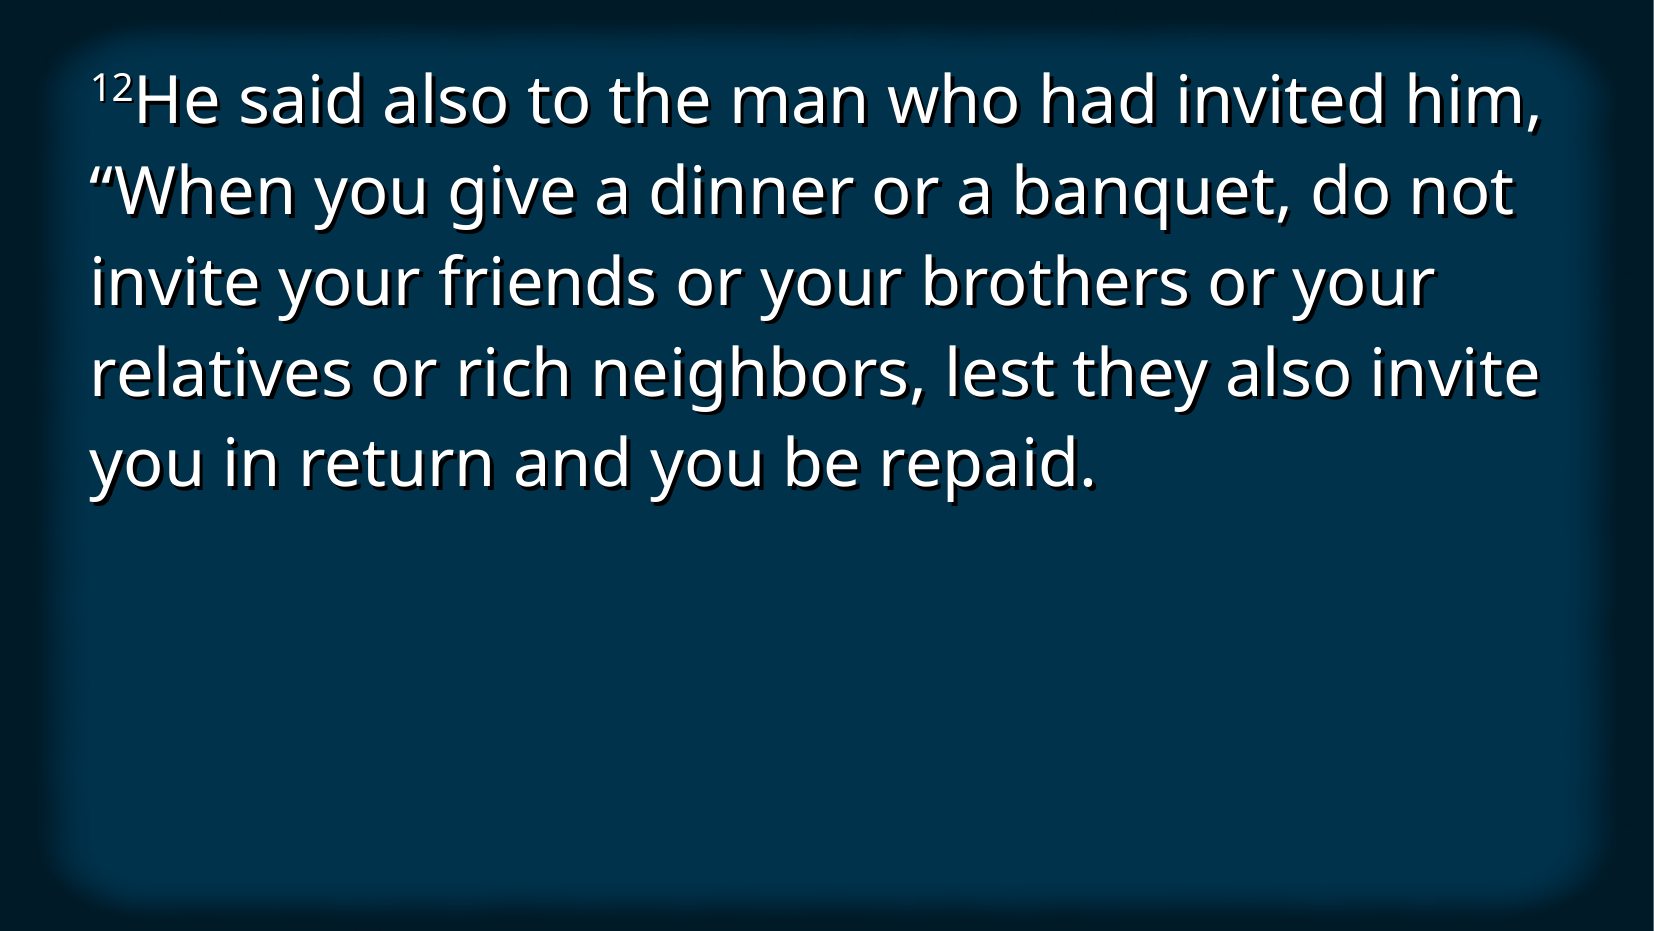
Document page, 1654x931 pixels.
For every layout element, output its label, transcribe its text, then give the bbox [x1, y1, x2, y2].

text_box 12He said also to the man who had invited him, “When you give a dinner or a banquet, do not invite your friends or your brothers or your relatives or rich neighbors, lest they also invite you in return and you be repaid. [75, 45, 1576, 511]
picture [0, 0, 1654, 931]
